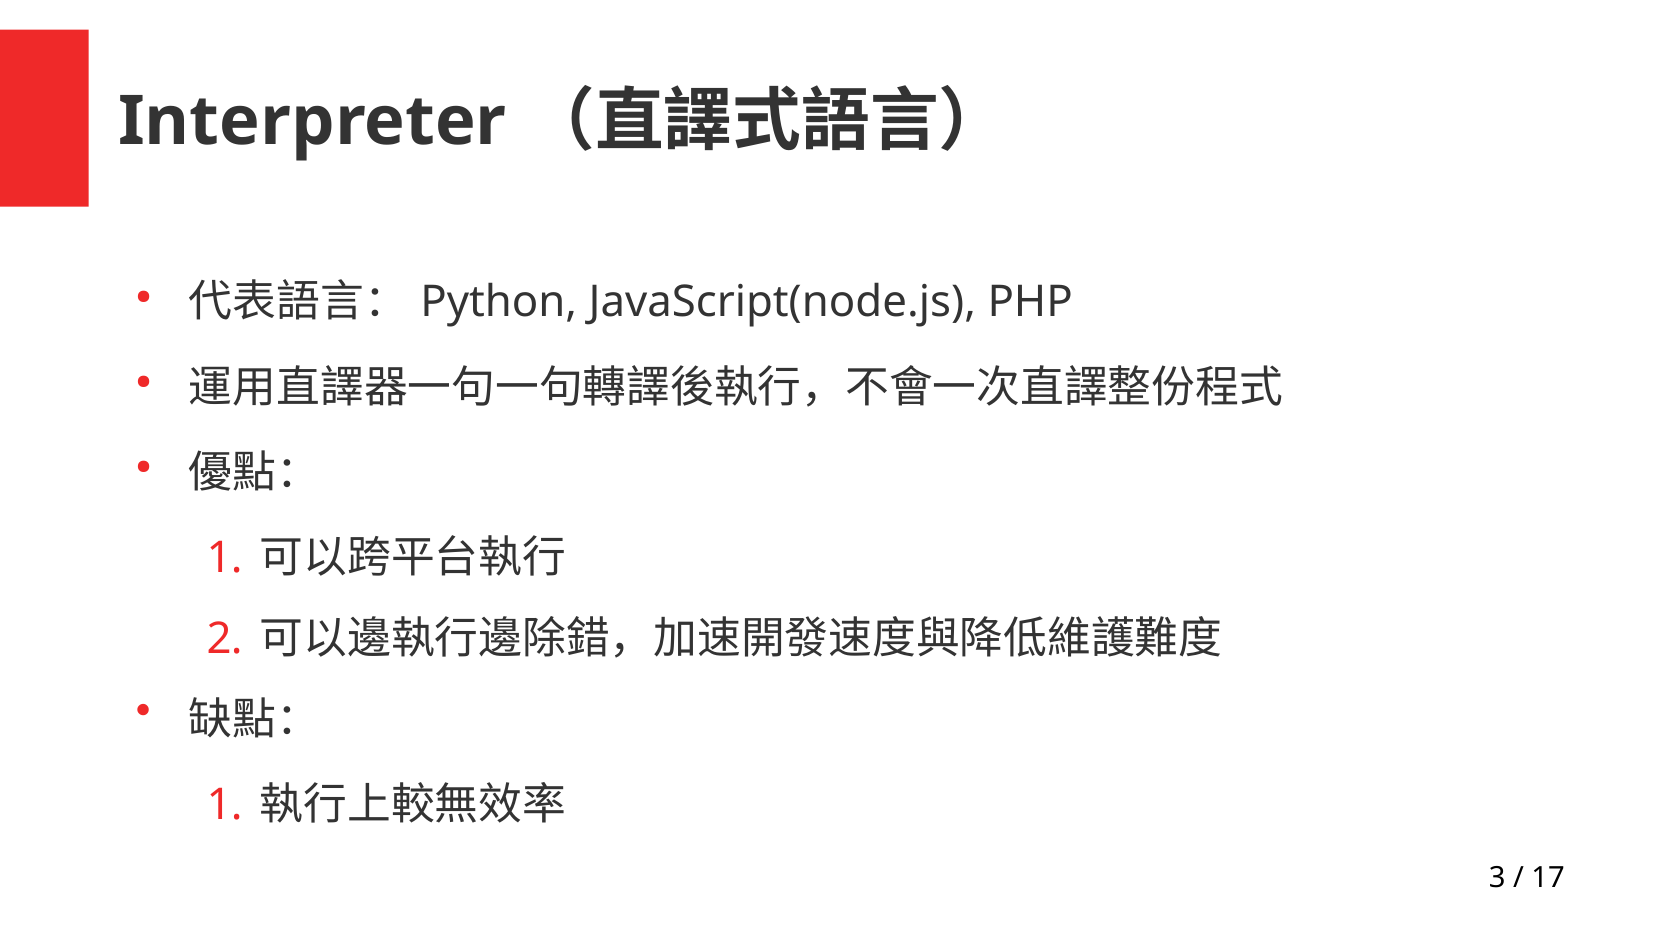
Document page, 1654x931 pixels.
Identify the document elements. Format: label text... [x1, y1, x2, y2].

title Interpreter（直譯式語言） [118, 37, 1571, 193]
list 代表語言：Python, JavaScript(node.js), PHP 運用直譯器一句一句轉譯後執行，不會一次直譯整份程式 優點： 可以跨平台執行 可以邊執行邊除錯，加速開發速度與降低維護難度 缺點： 執行上較無效率 [118, 265, 1536, 806]
